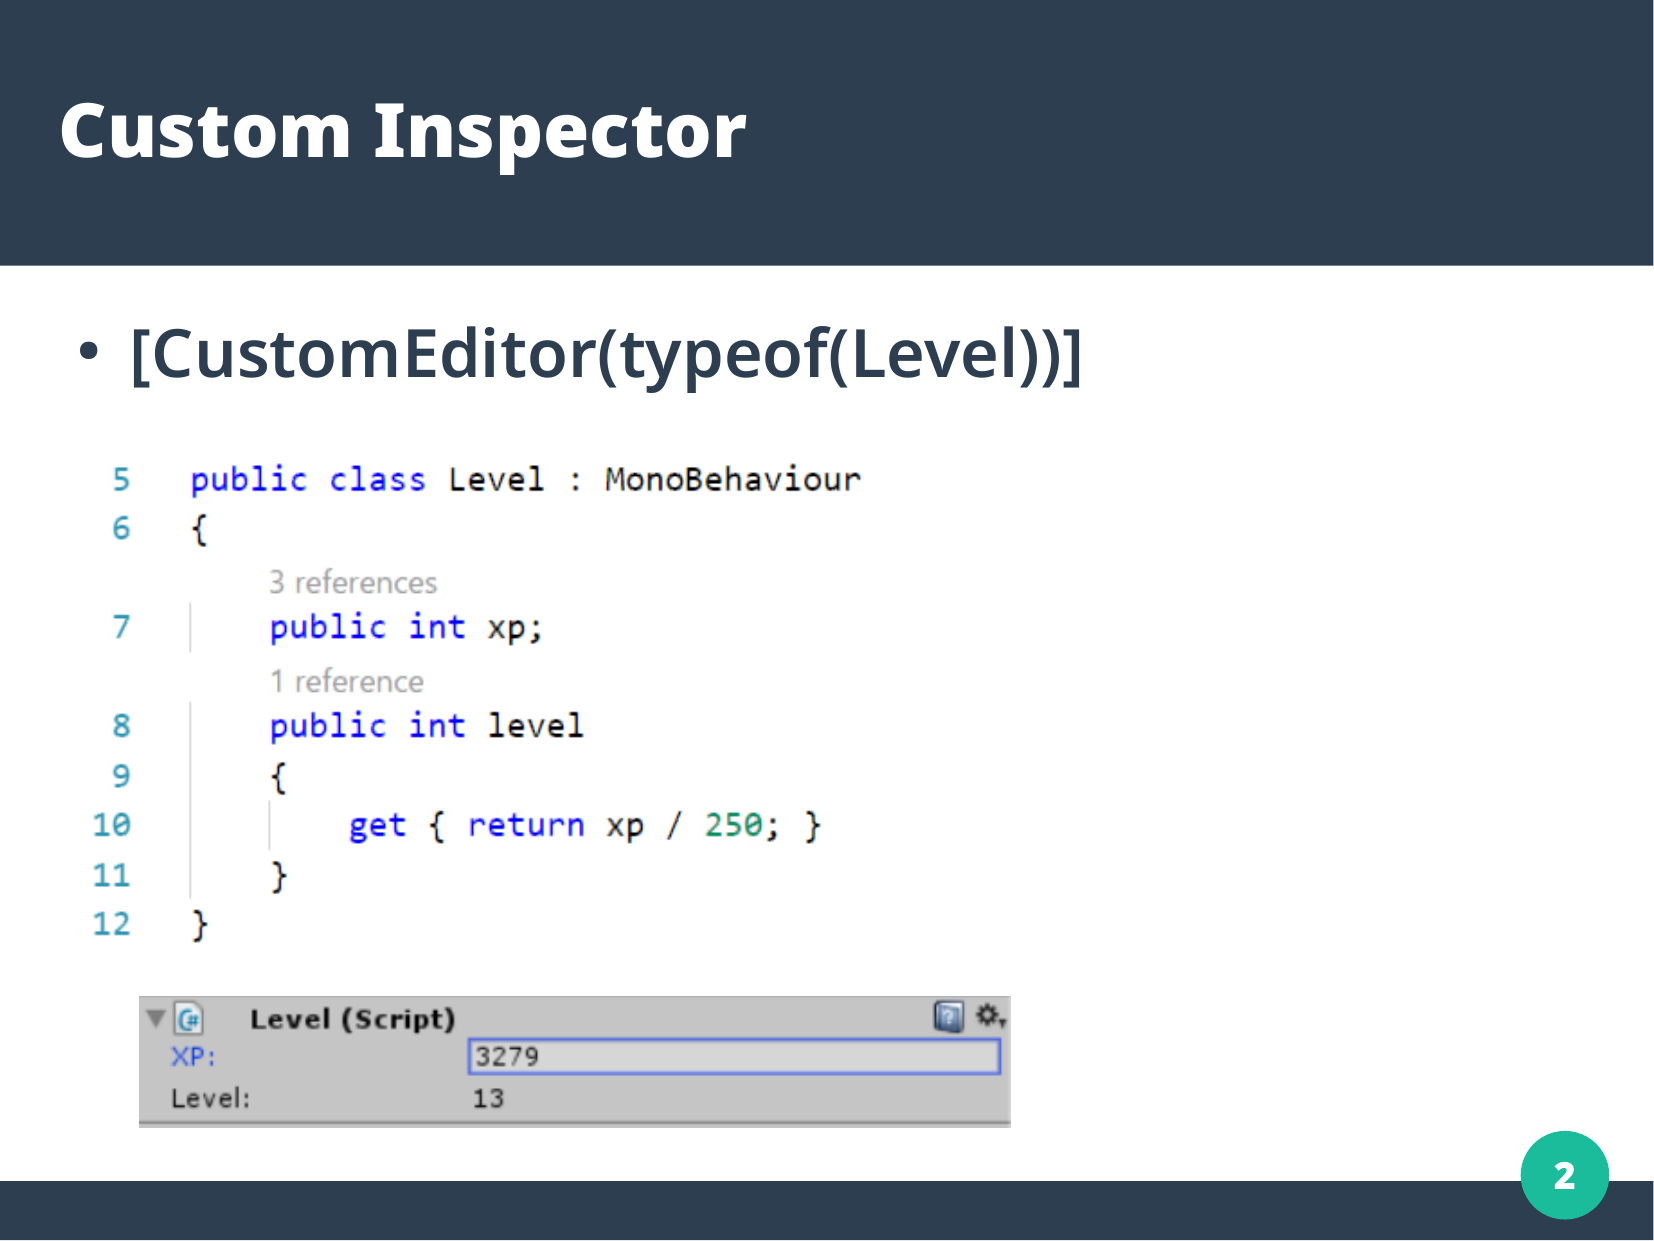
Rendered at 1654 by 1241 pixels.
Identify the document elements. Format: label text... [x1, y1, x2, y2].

picture [139, 996, 1011, 1128]
picture [71, 448, 965, 948]
title Custom Inspector [59, 49, 1595, 207]
list [CustomEditor(typeof(Level))] [59, 306, 1565, 1067]
